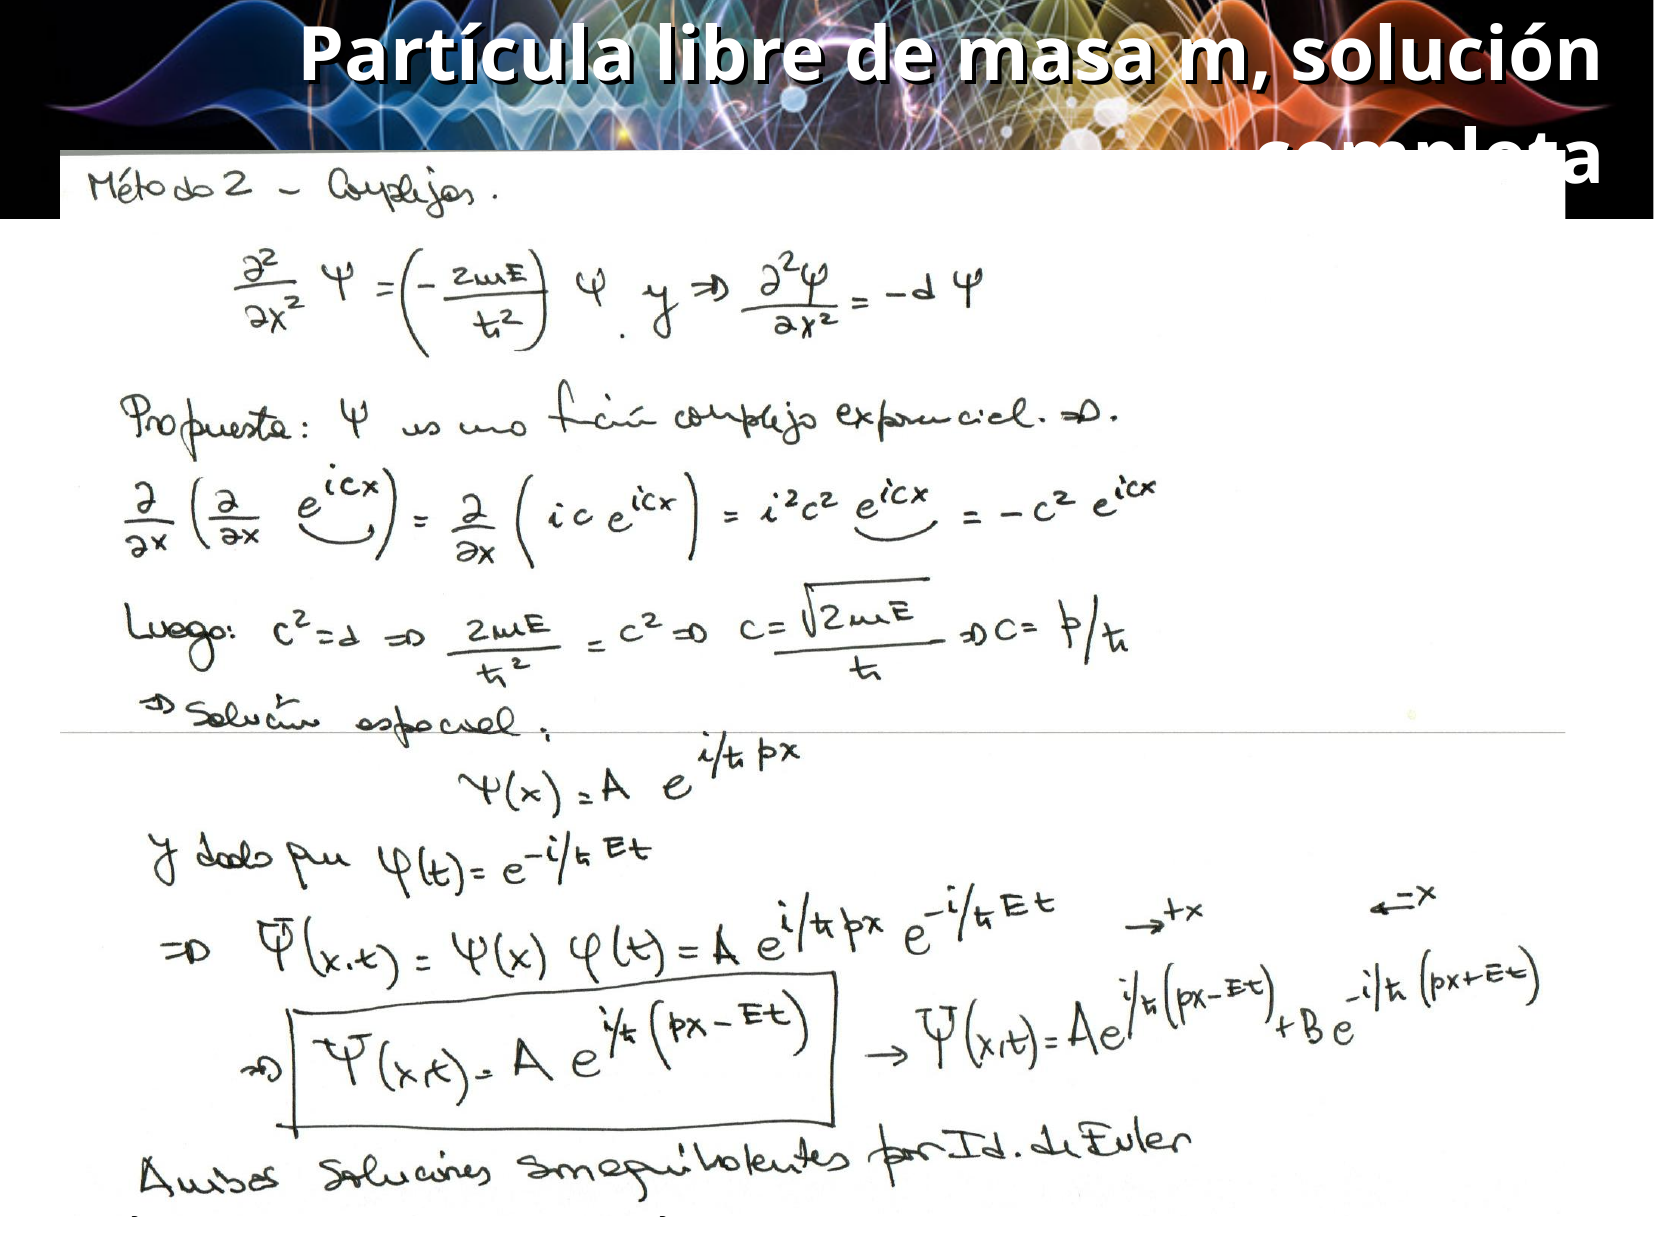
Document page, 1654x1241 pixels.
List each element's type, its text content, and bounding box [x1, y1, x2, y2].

title Partícula libre de masa m, solución completa [45, 15, 1606, 191]
picture [0, 0, 1654, 1216]
